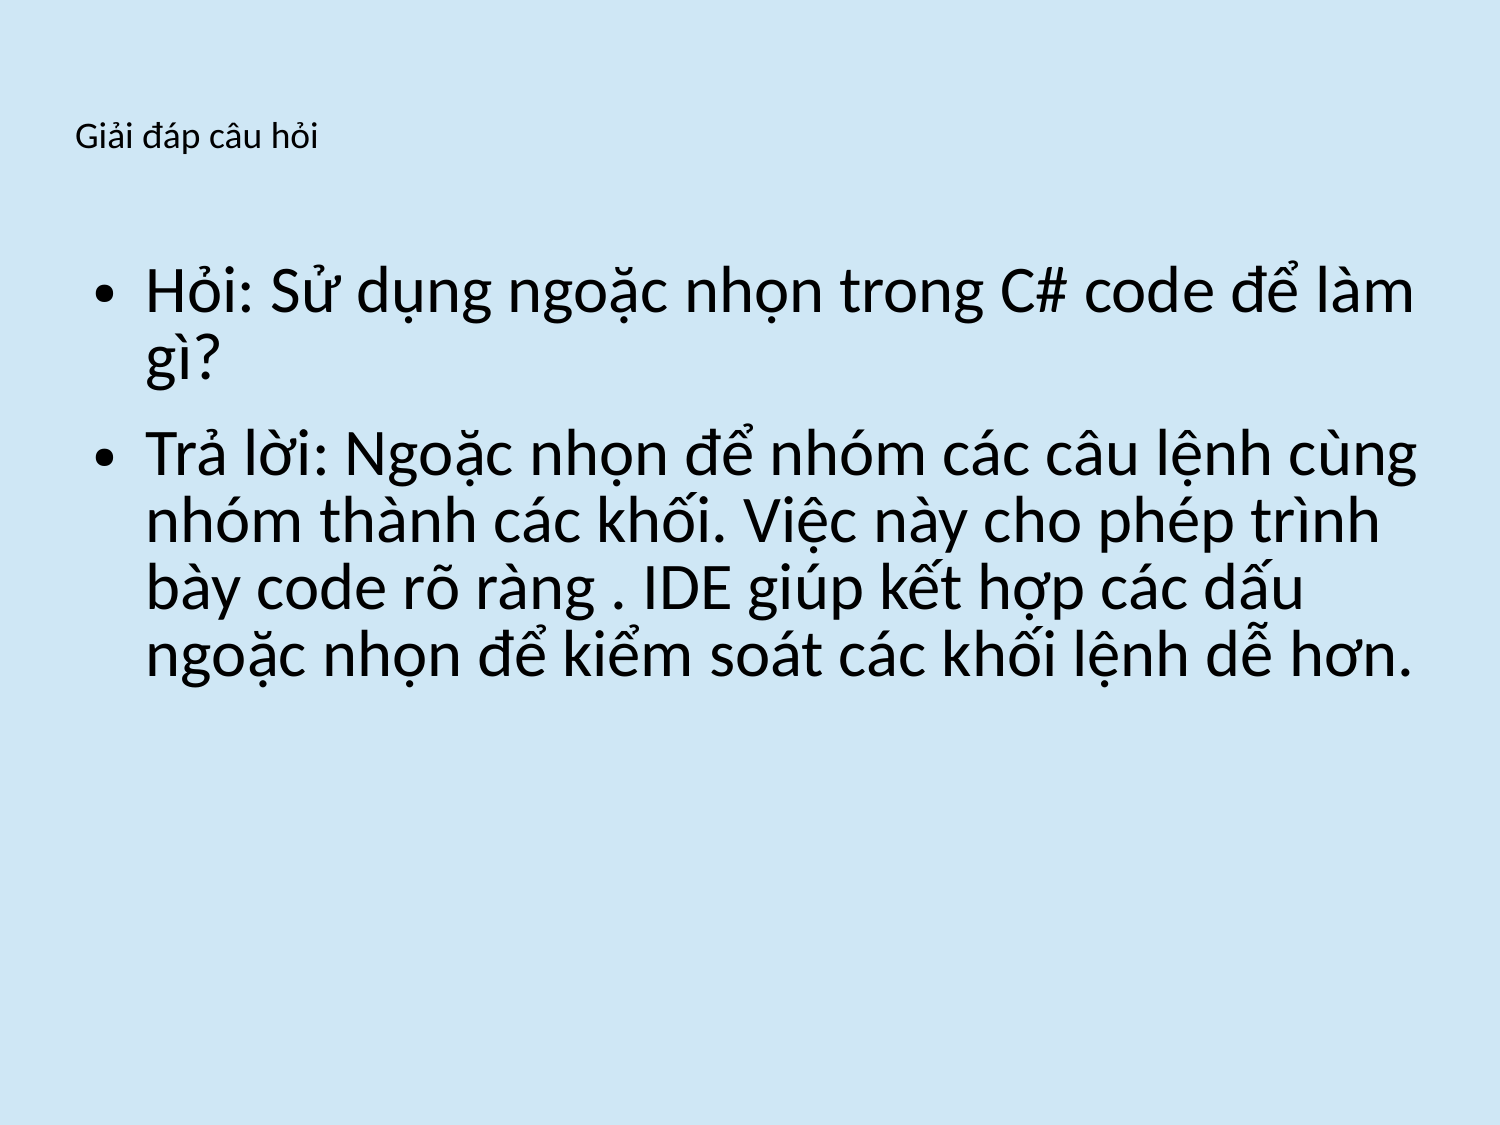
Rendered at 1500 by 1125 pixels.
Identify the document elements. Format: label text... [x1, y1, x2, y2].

list Hỏi: Sử dụng ngoặc nhọn trong C# code để làm gì? Trả lời: Ngoặc nhọn để nhóm các câu lệnh cùng nhóm thành các khối. Việc này cho phép trình bày code rõ ràng . IDE giúp kết hợp các dấu ngoặc nhọn để kiểm soát các khối lệnh dễ hơn. [75, 262, 1425, 1005]
title Giải đáp câu hỏi [75, 45, 1425, 233]
